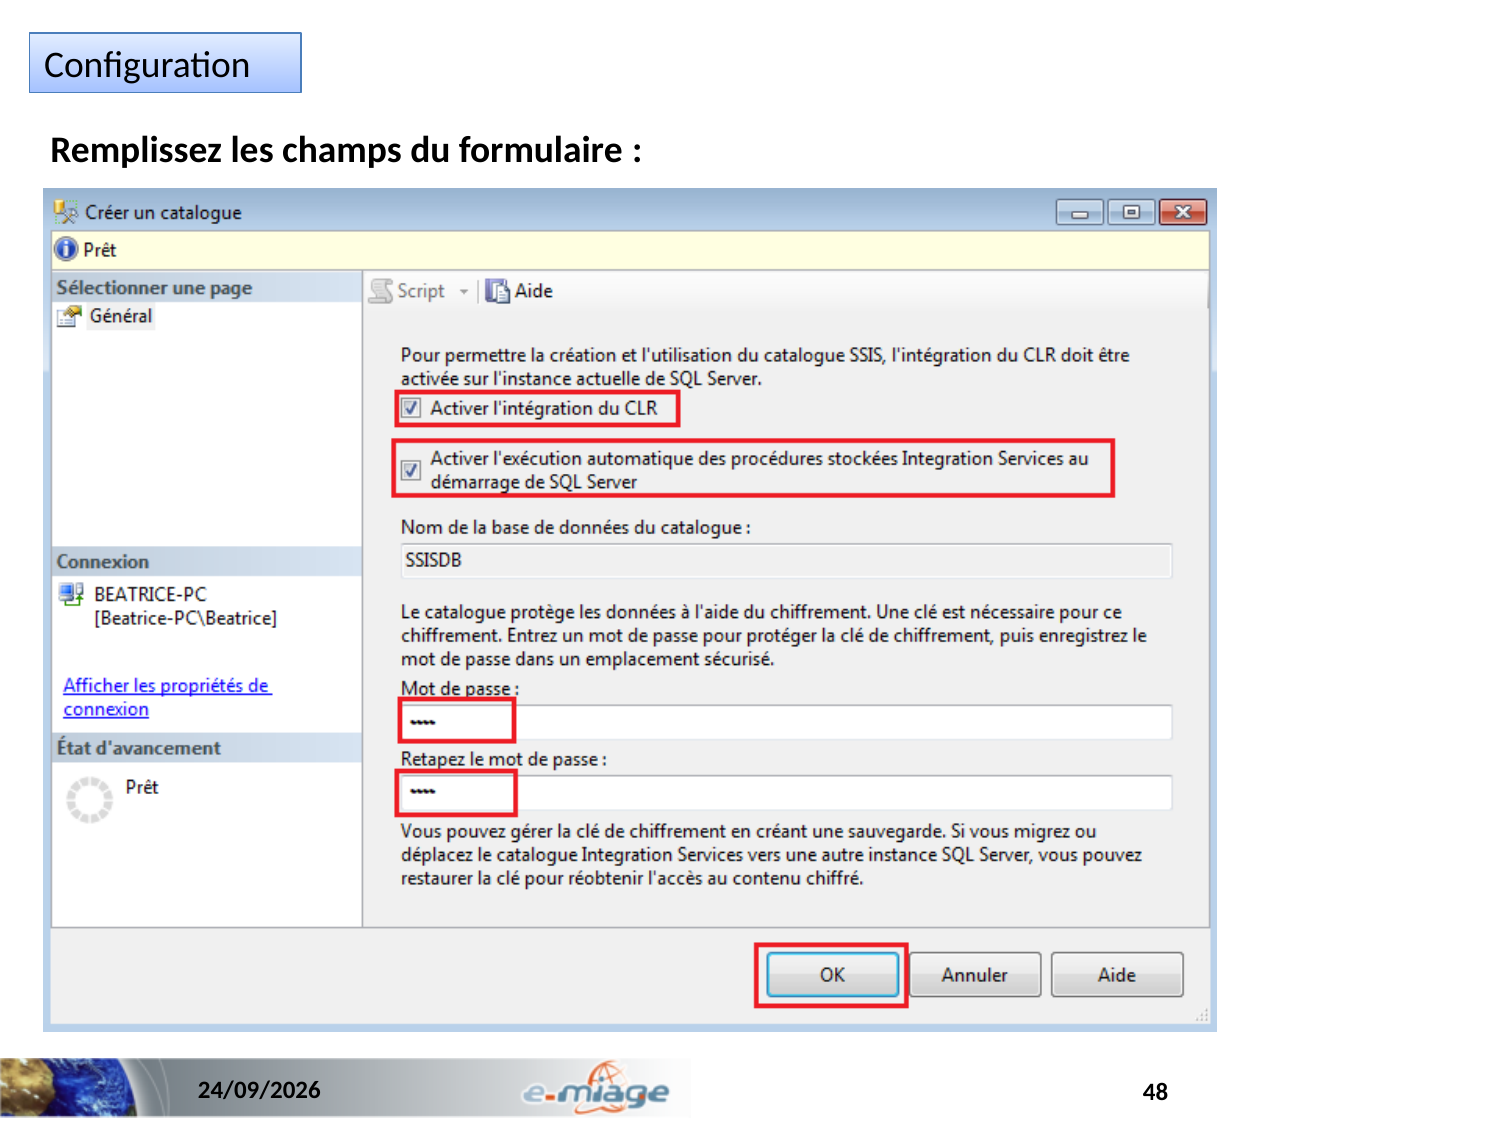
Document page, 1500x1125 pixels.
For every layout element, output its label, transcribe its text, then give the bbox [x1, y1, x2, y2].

text_box Configuration [29, 32, 302, 93]
text_box Remplissez les champs du formulaire : [35, 118, 1471, 268]
picture [43, 188, 1217, 1032]
picture [0, 1058, 691, 1118]
